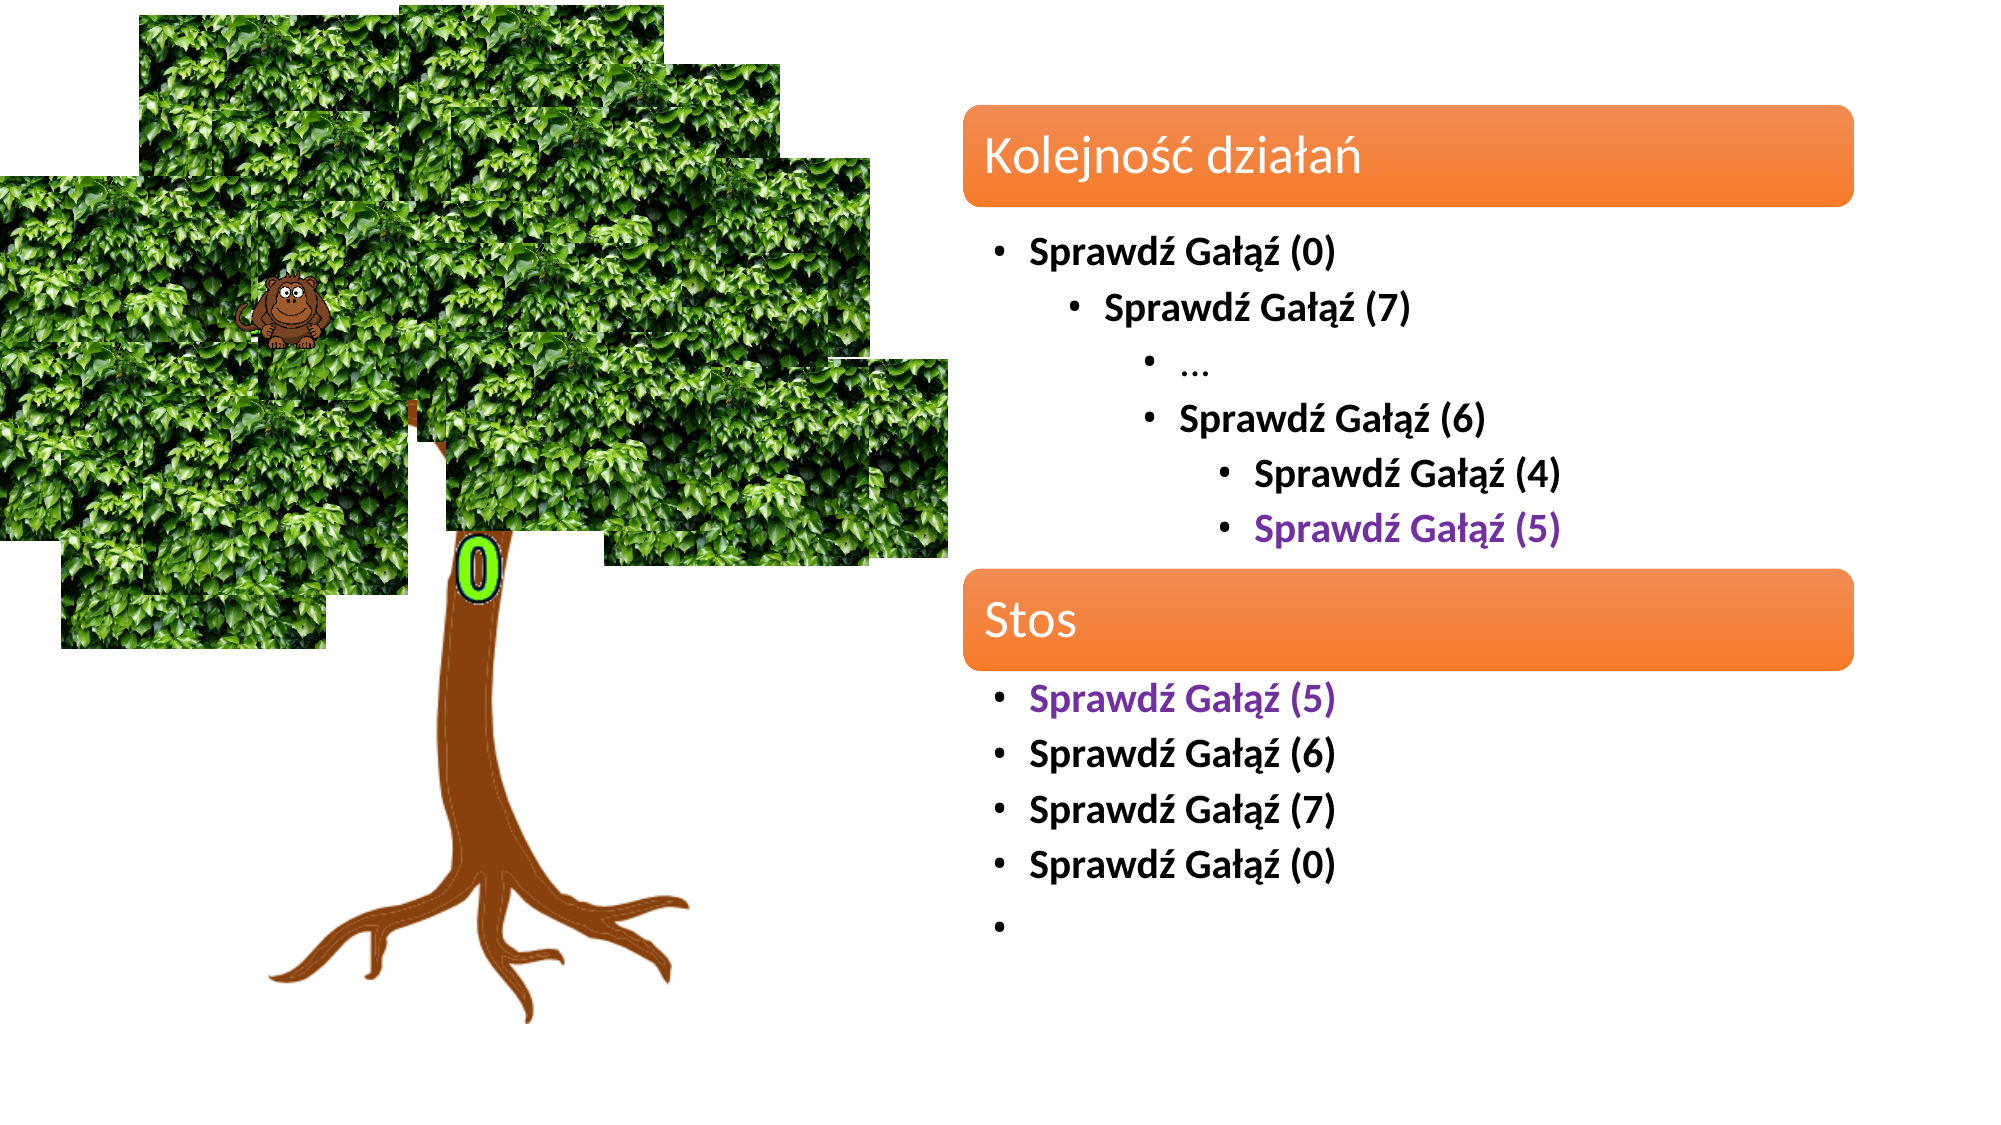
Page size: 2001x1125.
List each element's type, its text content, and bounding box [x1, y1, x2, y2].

text_box Kolejność działań [963, 104, 1854, 208]
text_box Stos [963, 568, 1854, 671]
text_box Sprawdź Gałąź (0) Sprawdź Gałąź (7) ... Sprawdź Gałąź (6) Sprawdź Gałąź (4) Sprawdź Gałąź (5) [963, 224, 1854, 569]
picture [0, 5, 948, 1024]
text_box Sprawdź Gałąź (5) Sprawdź Gałąź (6) Sprawdź Gałąź (7) Sprawdź Gałąź (0) [963, 671, 1854, 954]
